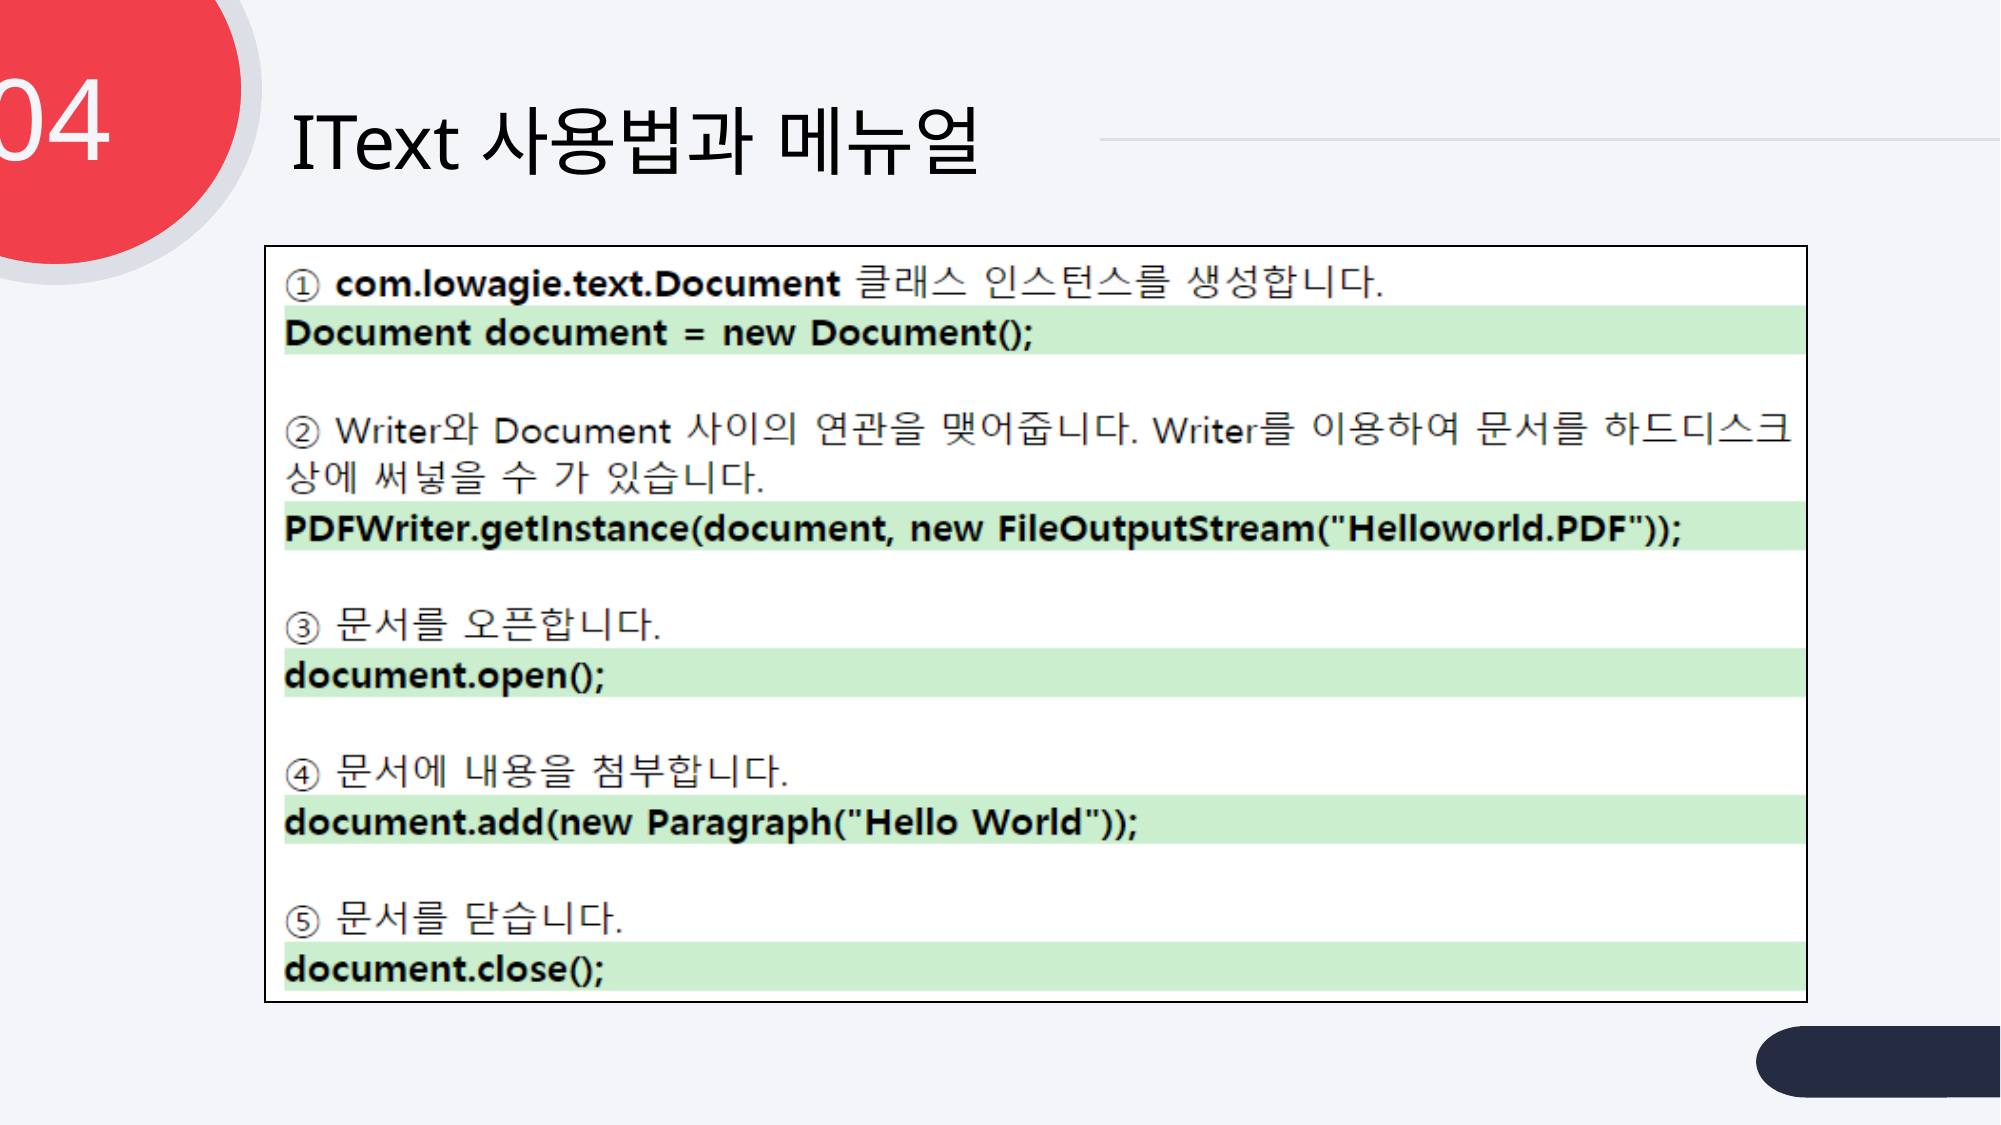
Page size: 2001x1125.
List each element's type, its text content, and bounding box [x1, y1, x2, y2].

title IText 사용법과 메뉴얼 [290, 89, 1100, 191]
picture [265, 246, 1807, 1002]
list 04 [0, 47, 167, 186]
